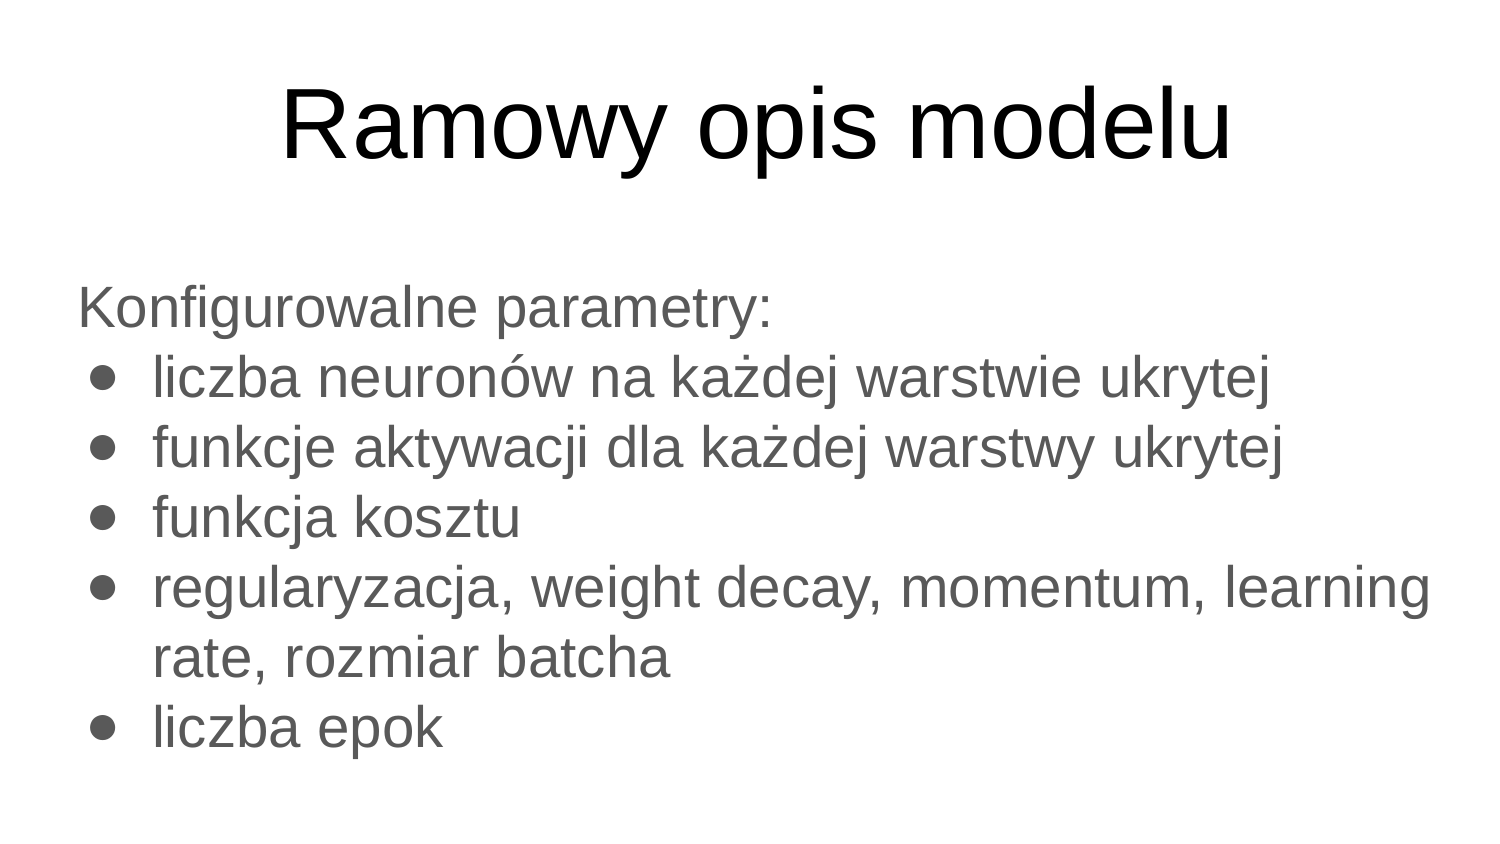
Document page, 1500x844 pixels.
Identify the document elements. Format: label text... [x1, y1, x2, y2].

title Ramowy opis modelu [58, 51, 1457, 194]
subtitle Konfigurowalne parametry: liczba neuronów na każdej warstwie ukrytej funkcje aktywacji dla każdej warstwy ukrytej funkcja kosztu regularyzacja, weight decay, momentum, learning rate, rozmiar batcha liczba epok [62, 254, 1460, 781]
